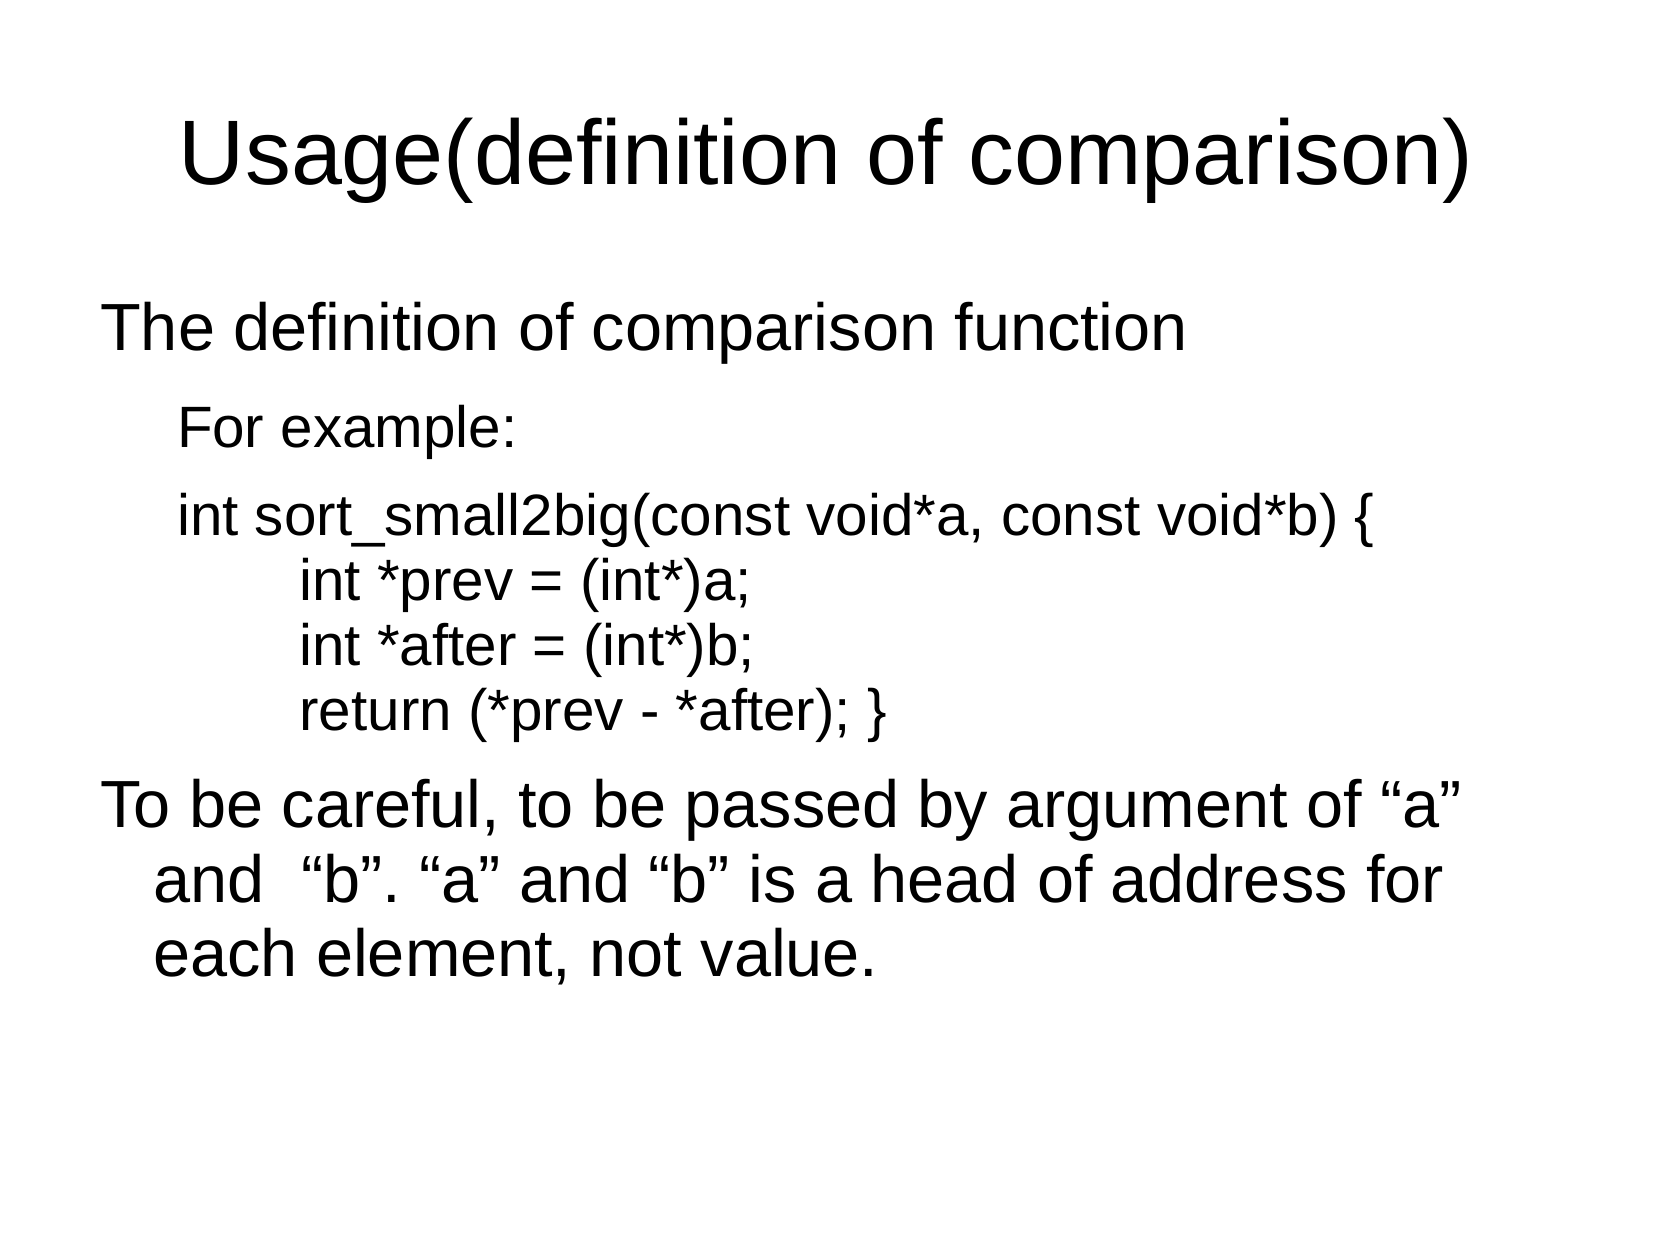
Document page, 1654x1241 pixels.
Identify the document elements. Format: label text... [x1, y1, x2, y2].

title Usage(definition of comparison) [82, 56, 1571, 250]
list The definition of comparison function For example: int sort_small2big(const void*a, const void*b) { int *prev = (int*)a; int *after = (int*)b; return (*prev - *after); } To be careful, to be passed by argument of “a” and “b”. “a” and “b” is a head of address for each element, not value. [82, 290, 1571, 1094]
